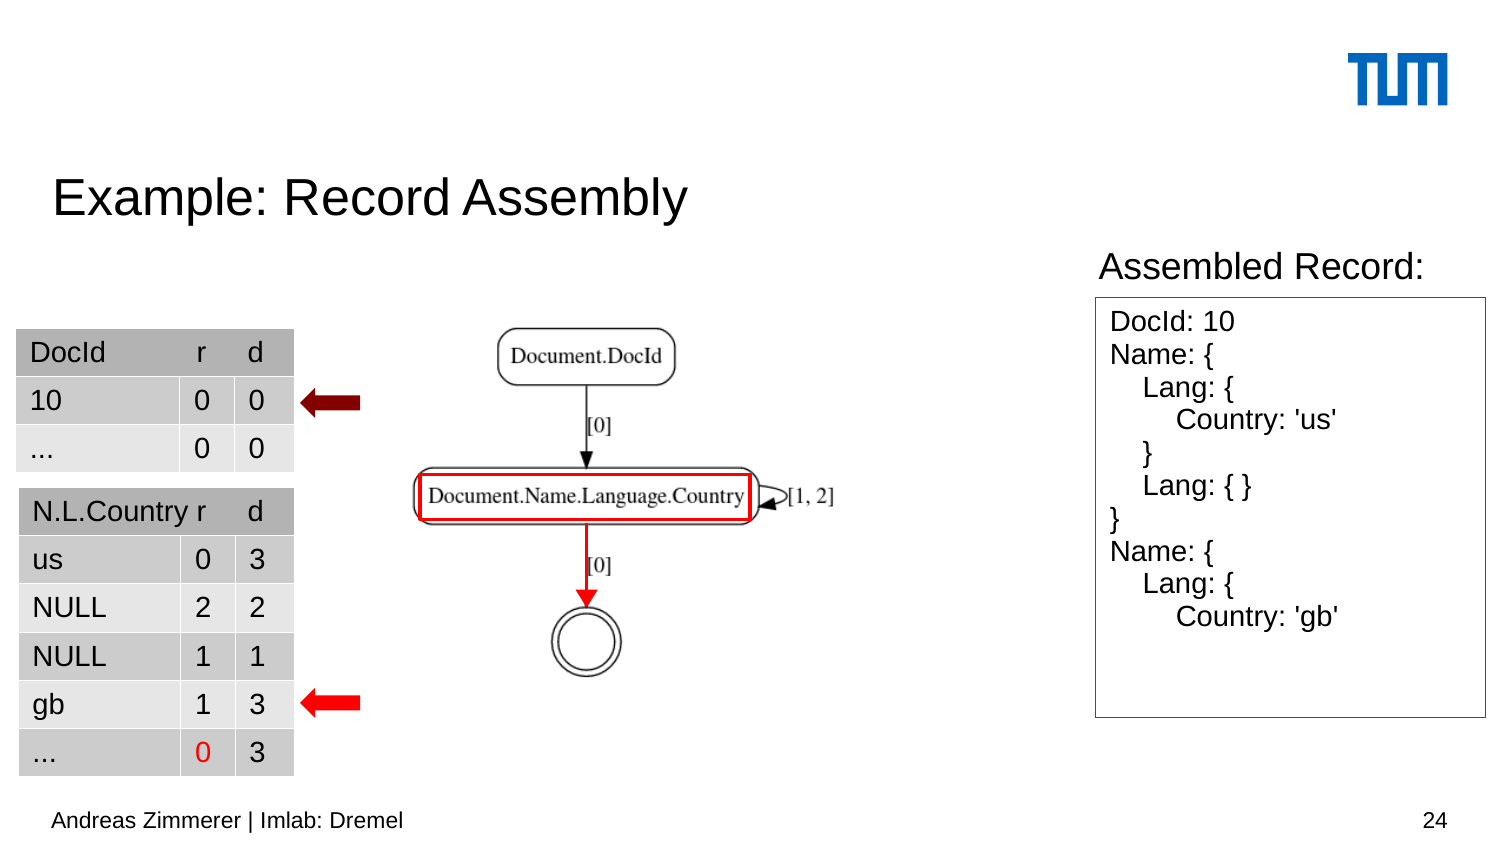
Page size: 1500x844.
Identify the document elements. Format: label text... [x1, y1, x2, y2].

table_cell NULL [19, 633, 180, 680]
title Example: Record Assembly [52, 159, 1449, 227]
footer Andreas Zimmerer | Imlab: Dremel [51, 796, 1112, 842]
table_cell 0 [235, 425, 294, 472]
table_cell gb [19, 681, 180, 728]
table_cell 3 [236, 536, 294, 583]
table_cell 0 [180, 377, 234, 424]
table_cell 3 [236, 681, 294, 728]
text_box Assembled Record: [1083, 237, 1441, 295]
text_box [300, 387, 361, 418]
table_cell 0 [181, 536, 235, 583]
table_cell 2 [236, 584, 294, 632]
table_cell ... [19, 729, 180, 776]
table_cell 1 [181, 681, 235, 728]
table_cell 0 [235, 377, 294, 424]
table_cell 0 [180, 425, 234, 472]
picture [408, 322, 841, 683]
table_cell 10 [16, 377, 179, 424]
text_box DocId: 10 Name: { Lang: { Country: 'us' } Lang: { } } Name: { Lang: { Country: 'gb' [1095, 297, 1486, 718]
table_cell 0 [181, 729, 235, 776]
table_cell 1 [236, 633, 294, 680]
table_cell 1 [181, 633, 235, 680]
table_cell NULL [19, 584, 180, 632]
table_header N.L.Country r d [19, 488, 294, 535]
table_cell us [19, 536, 180, 583]
table_header DocId r d [16, 329, 294, 376]
slide_number <number> [1112, 796, 1448, 842]
text_box [300, 687, 361, 718]
table_cell 2 [181, 584, 235, 632]
table_cell ... [16, 425, 179, 472]
table_cell 3 [236, 729, 294, 776]
